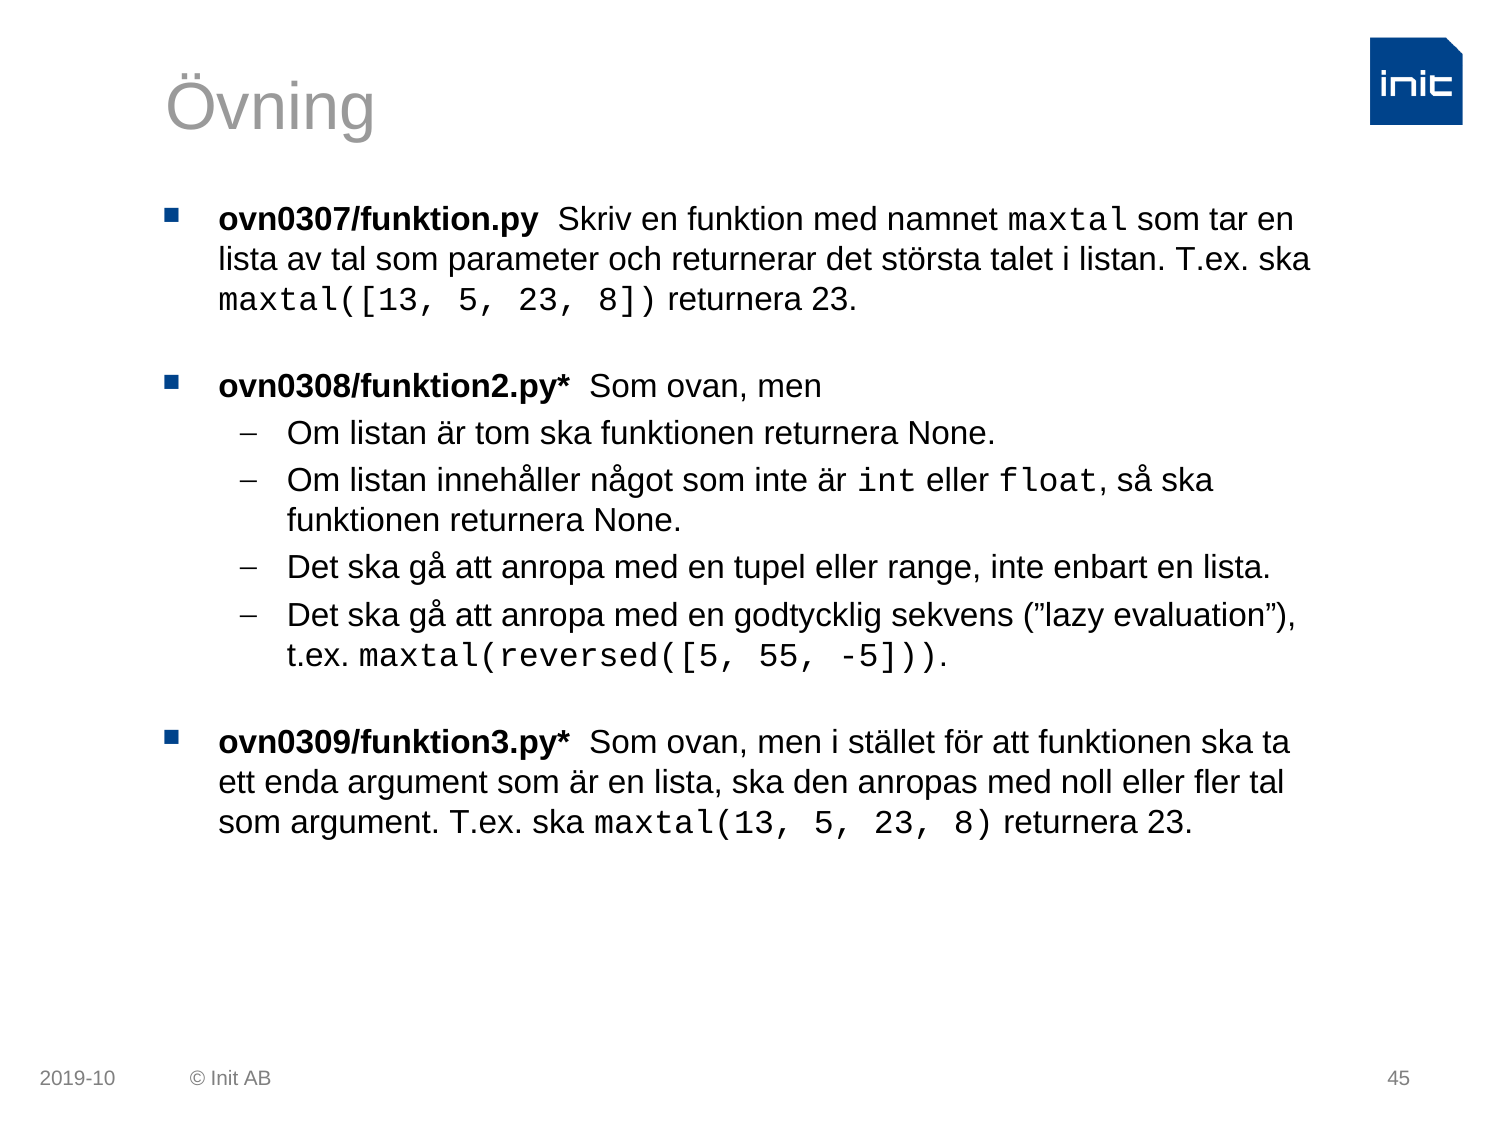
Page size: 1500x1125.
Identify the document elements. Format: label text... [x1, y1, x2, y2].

picture [1370, 37, 1463, 125]
text_box 2019-10 [24, 1037, 151, 1098]
text_box Övning [150, 0, 1351, 151]
text_box ovn0307/funktion.py Skriv en funktion med namnet maxtal som tar en lista av tal som parameter och returnerar det största talet i listan. T.ex. ska maxtal([13, 5, 23, 8]) returnera 23. ovn0308/funktion2.py* Som ovan, men Om listan är tom ska funktionen returnera None. Om listan innehåller något som inte är int eller float, så ska funktionen returnera None. Det ska gå att anropa med en tupel eller range, inte enbart en lista. Det ska gå att anropa med en godtycklig sekvens (”lazy evaluation”), t.ex. maxtal(reversed([5, 55, -5])). ovn0309/funktion3.py* Som ovan, men i stället för att funktionen ska ta ett enda argument som är en lista, ska den anropas med noll eller fler tal som argument. T.ex. ska maxtal(13, 5, 23, 8) returnera 23. [150, 189, 1351, 963]
text_box © Init AB [174, 1037, 1326, 1098]
text_box <nummer> [1350, 1037, 1426, 1098]
